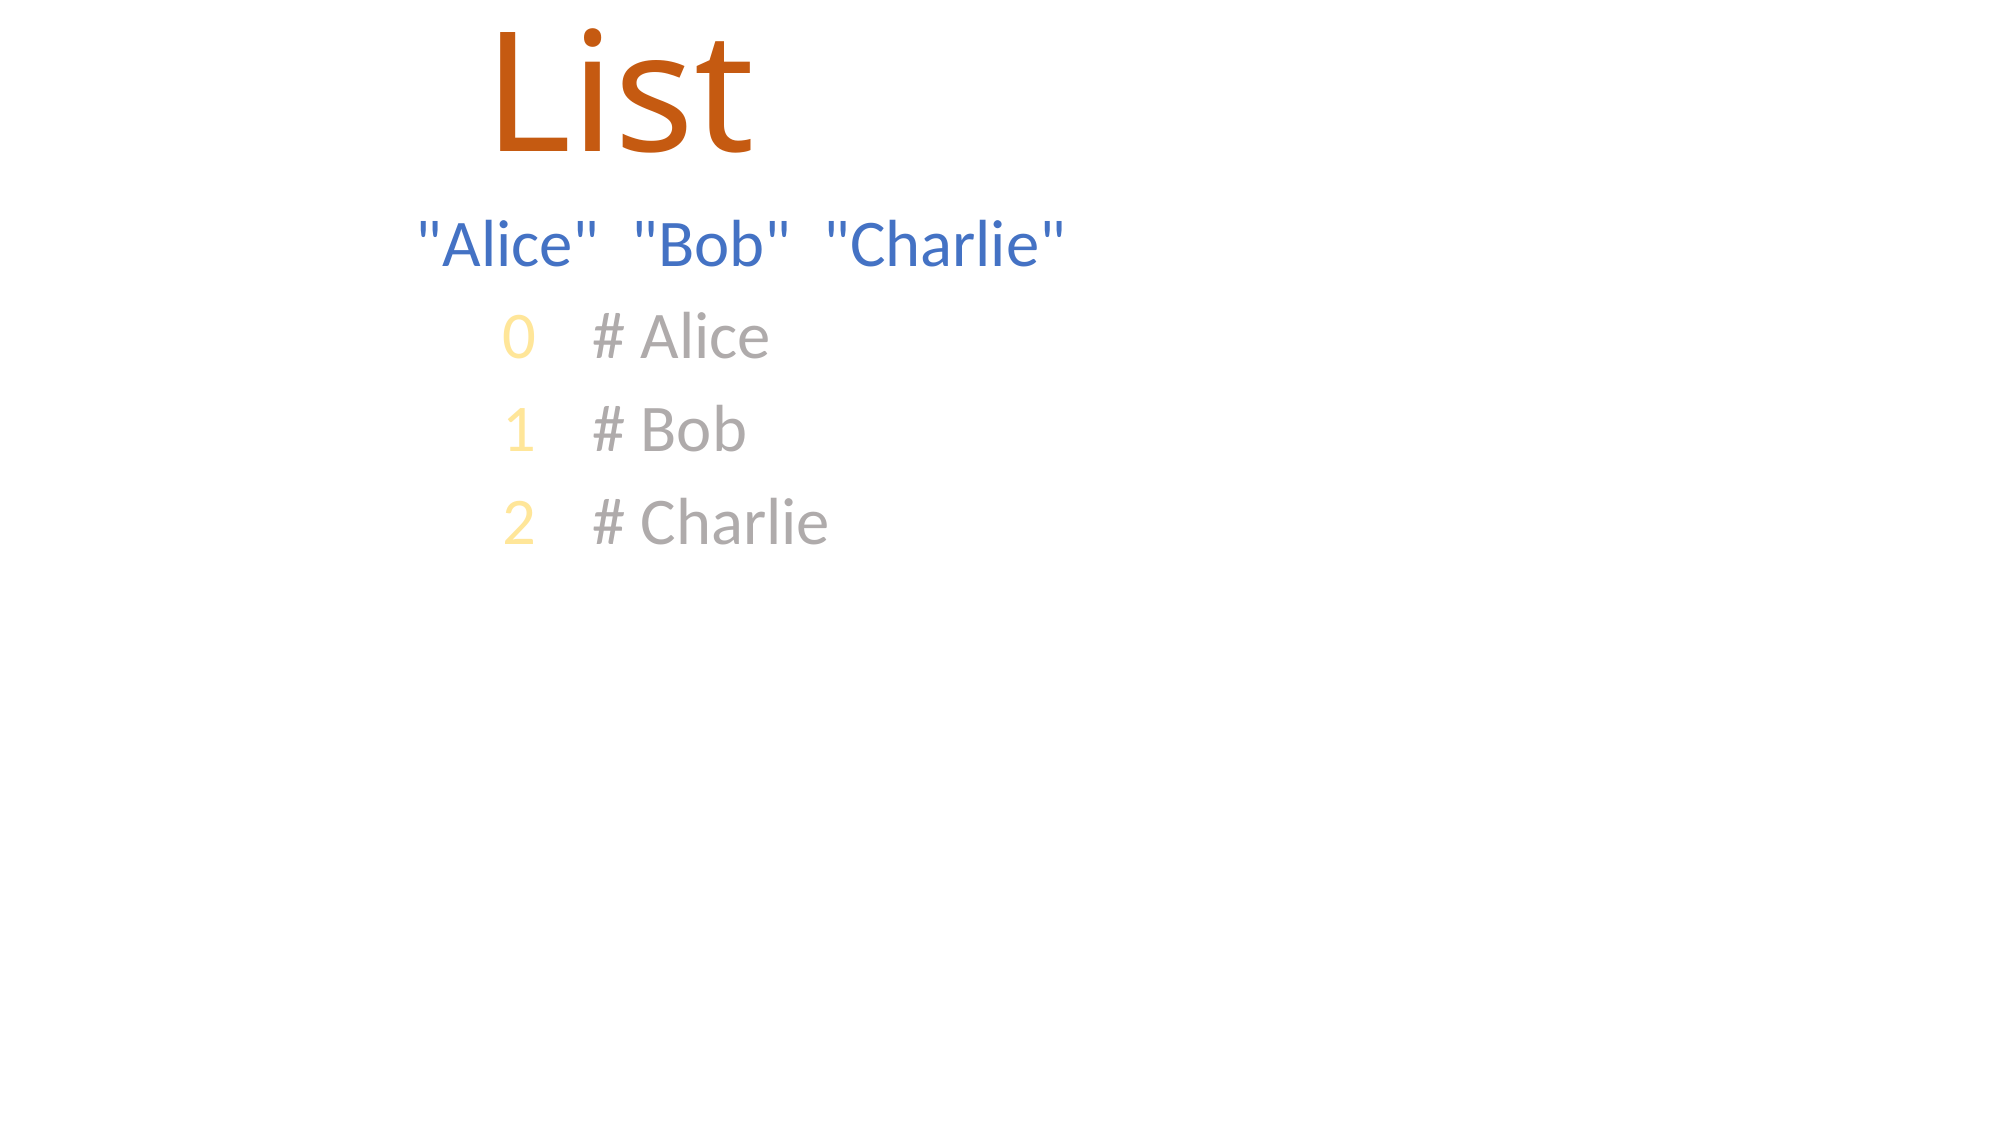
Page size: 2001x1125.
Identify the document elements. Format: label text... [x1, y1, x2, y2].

list List names = ["Alice", "Bob", "Charlie"] print(names[0]) # Alice print(names[1]) # Bob print(names[2]) # Charlie [137, 0, 1863, 1014]
